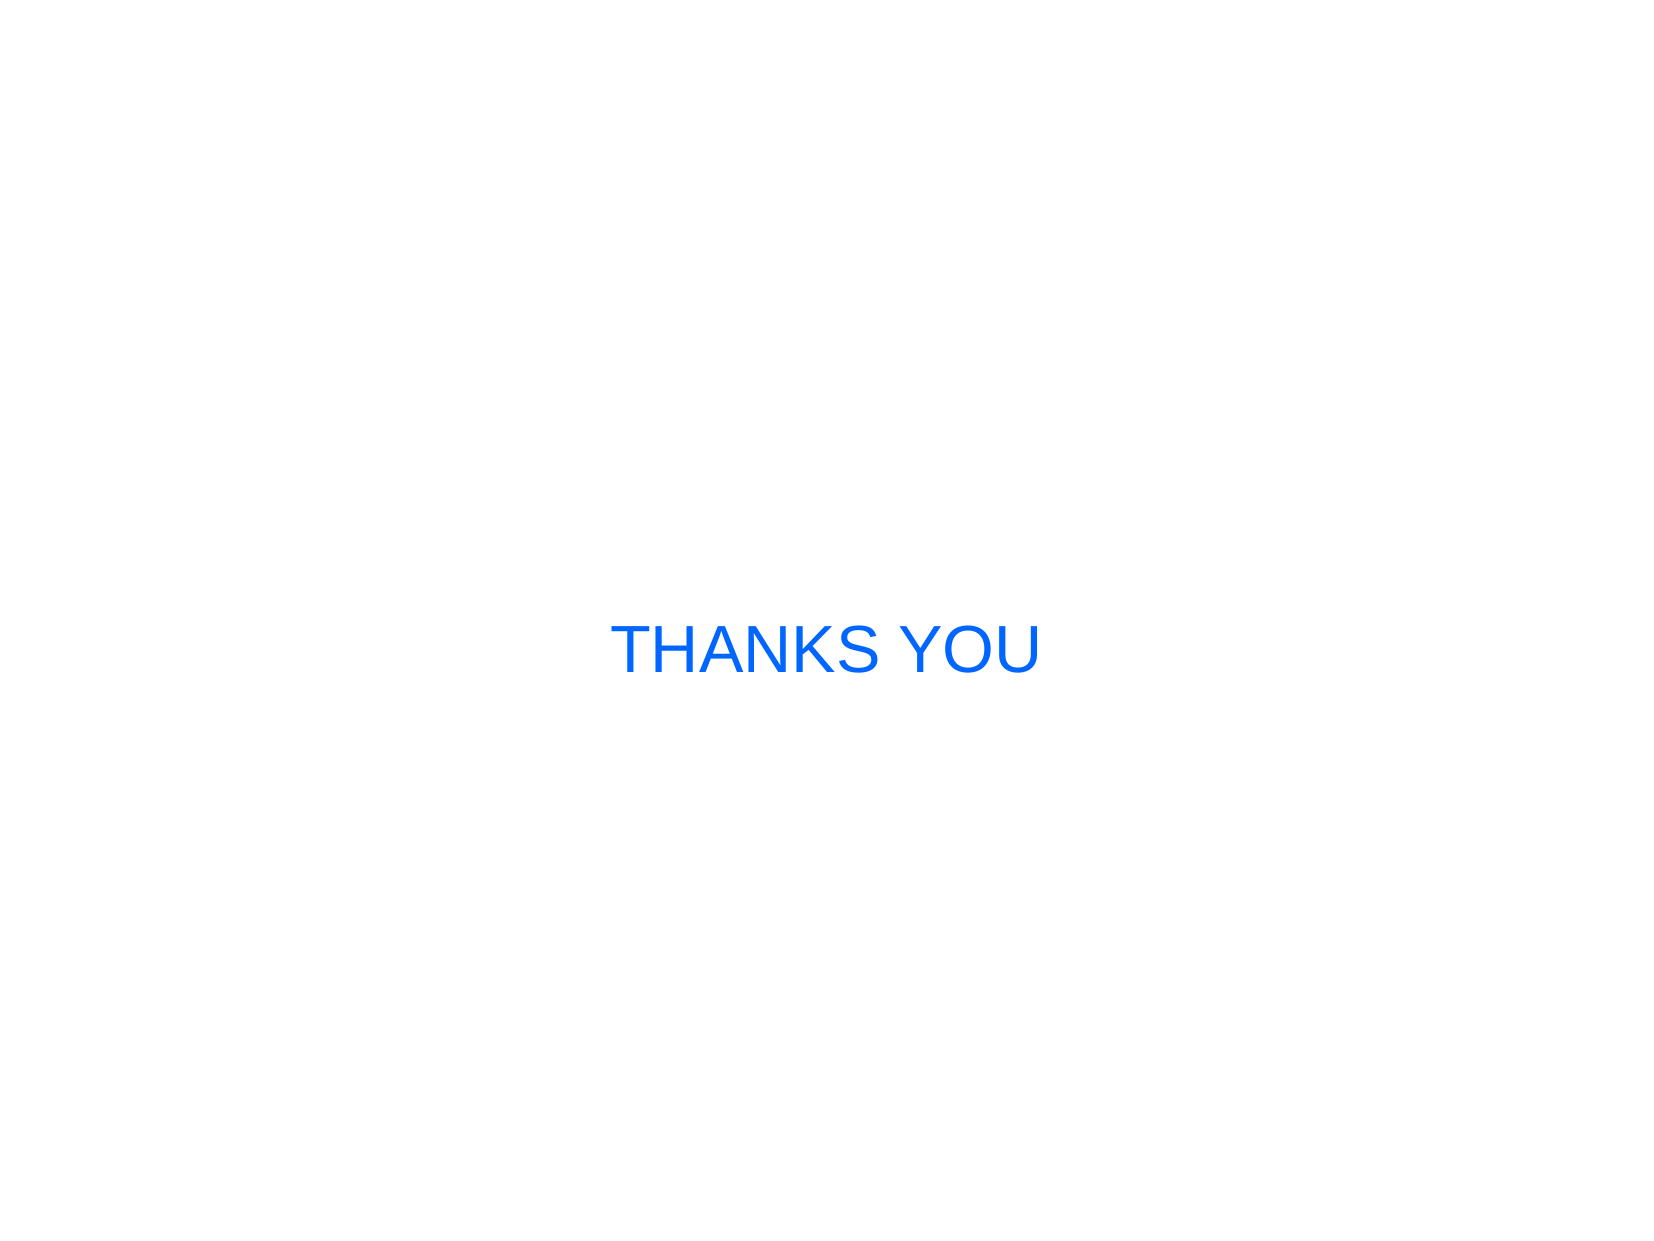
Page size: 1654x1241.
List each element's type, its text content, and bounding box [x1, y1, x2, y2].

subtitle THANKS YOU [82, 290, 1571, 1010]
